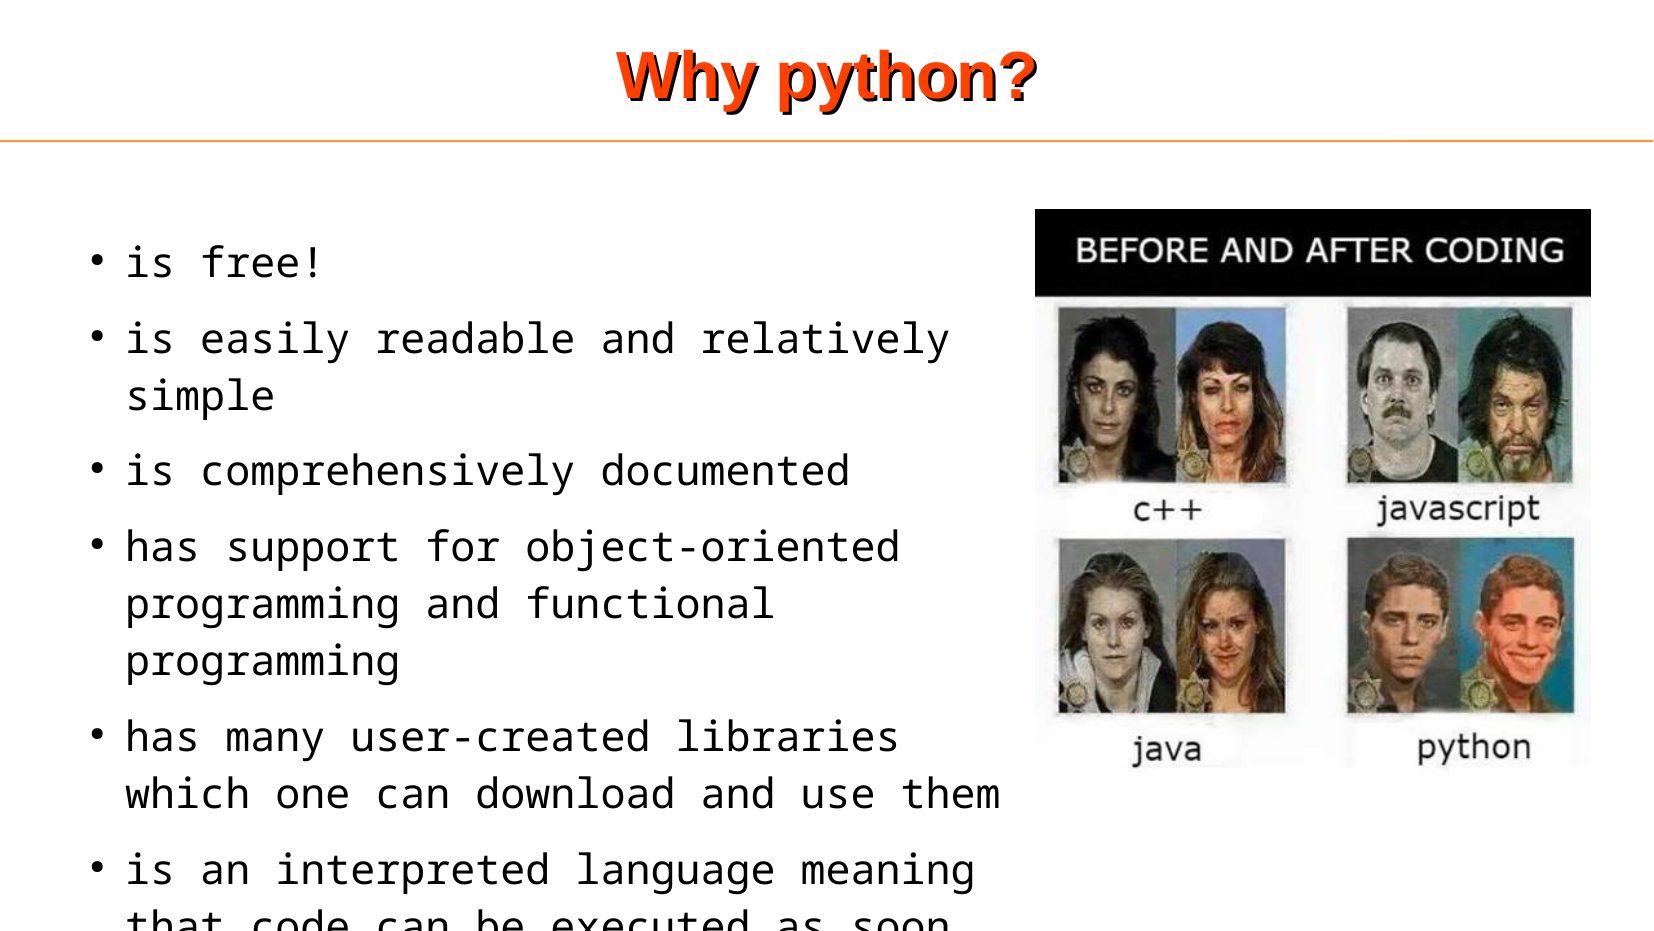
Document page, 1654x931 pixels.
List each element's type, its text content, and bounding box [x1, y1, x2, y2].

picture [1035, 209, 1591, 792]
text_box Why python? [601, 30, 1054, 121]
text_box is free! is easily readable and relatively simple is comprehensively documented has support for object-oriented programming and functional programming has many user-created libraries which one can download and use them is an interpreted language meaning that code can be executed as soon as it is written [75, 225, 1021, 752]
